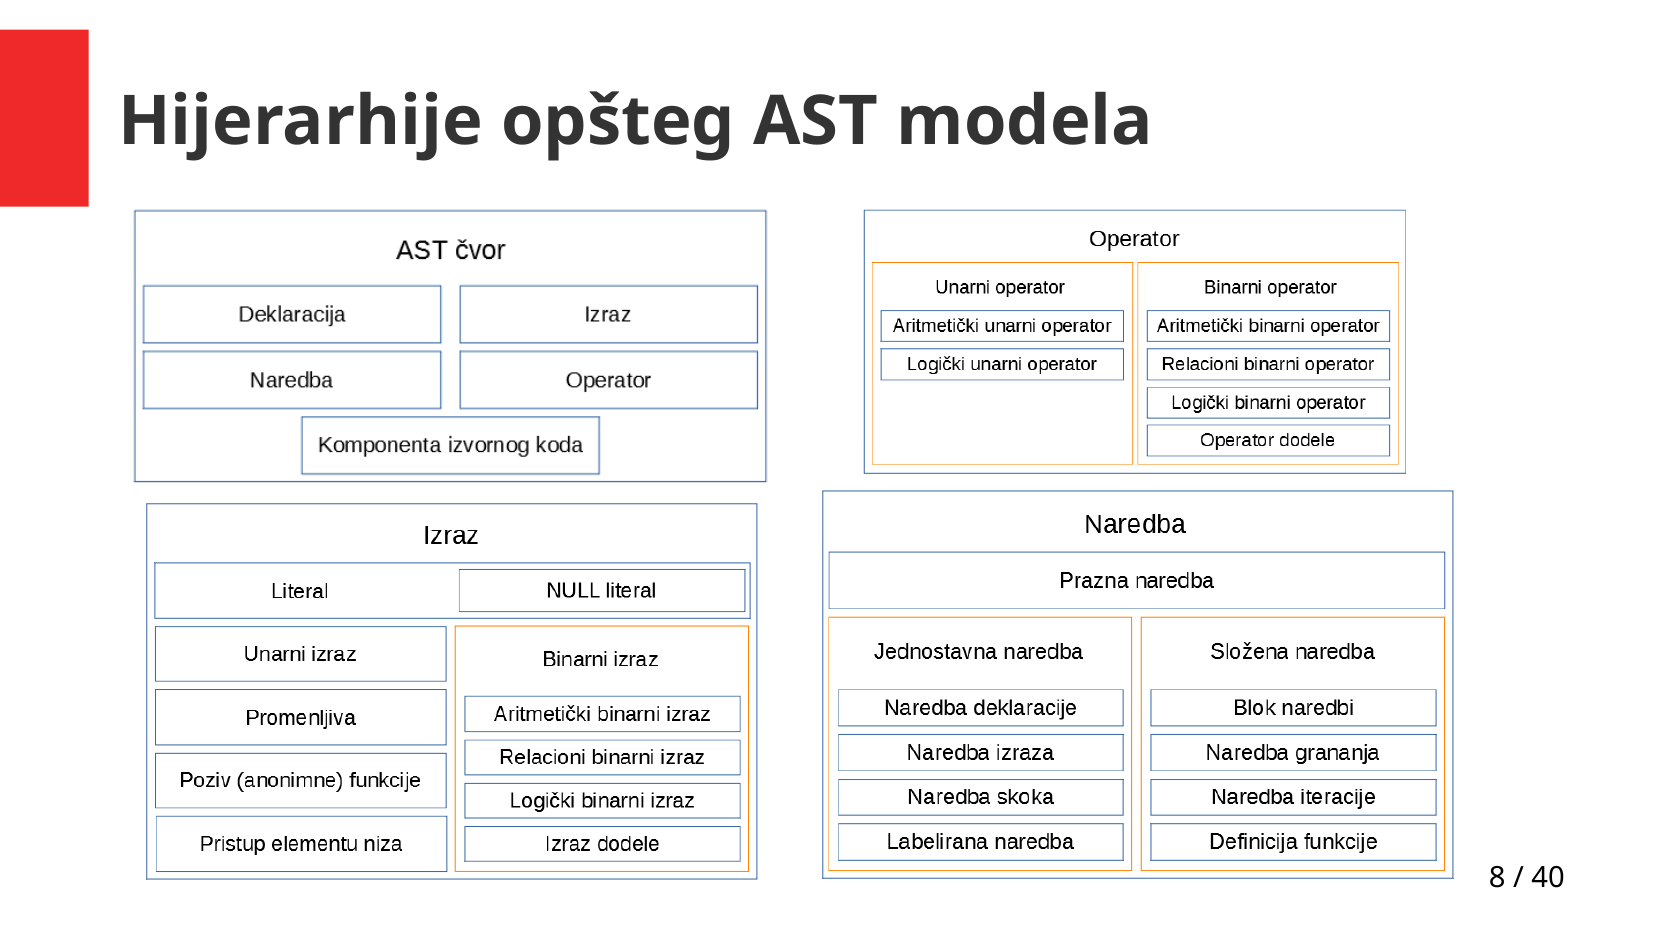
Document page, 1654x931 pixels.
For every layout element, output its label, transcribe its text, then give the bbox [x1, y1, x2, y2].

picture [819, 487, 1457, 882]
picture [130, 206, 772, 488]
picture [862, 206, 1409, 475]
picture [142, 500, 762, 883]
title Hijerarhije opšteg AST modela [118, 29, 1595, 207]
